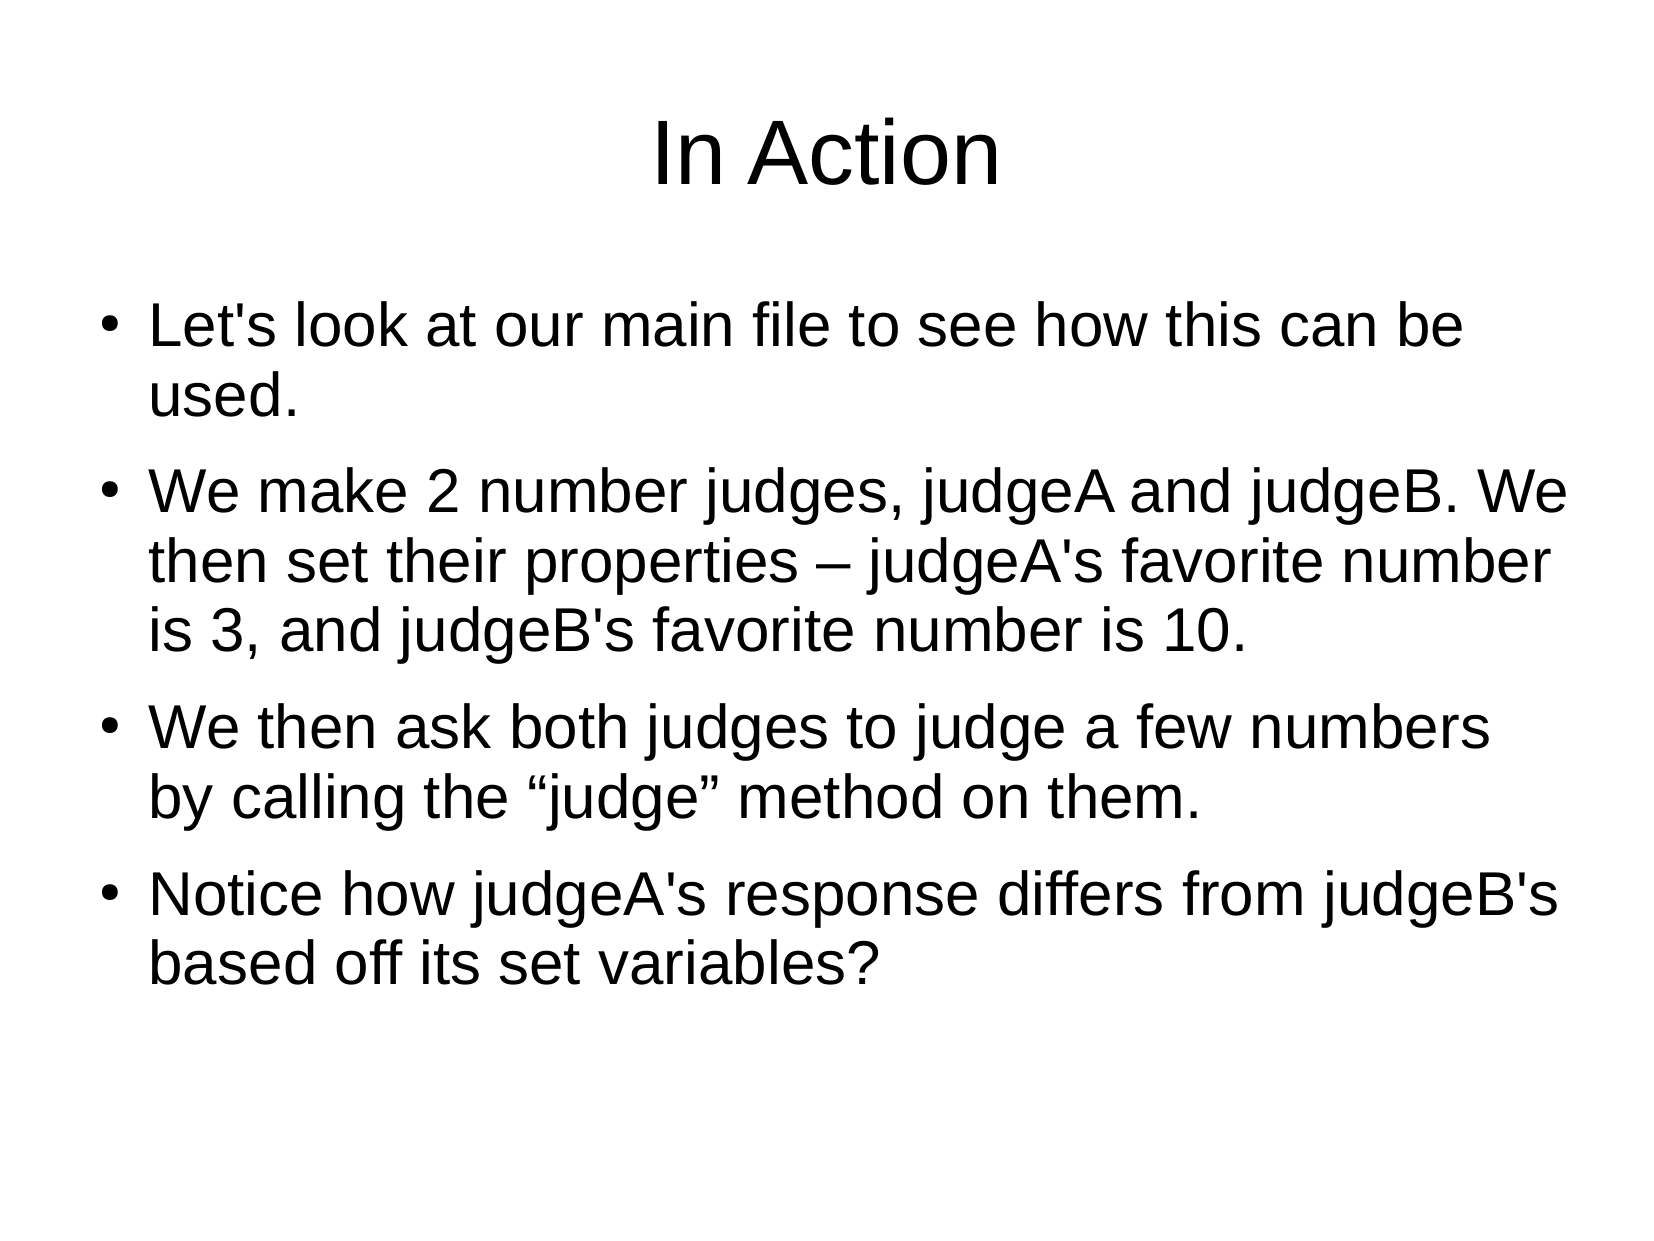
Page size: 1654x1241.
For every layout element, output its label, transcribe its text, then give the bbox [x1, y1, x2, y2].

title In Action [82, 49, 1571, 257]
list Let's look at our main file to see how this can be used. We make 2 number judges, judgeA and judgeB. We then set their properties – judgeA's favorite number is 3, and judgeB's favorite number is 10. We then ask both judges to judge a few numbers by calling the “judge” method on them. Notice how judgeA's response differs from judgeB's based off its set variables? [82, 290, 1571, 1010]
